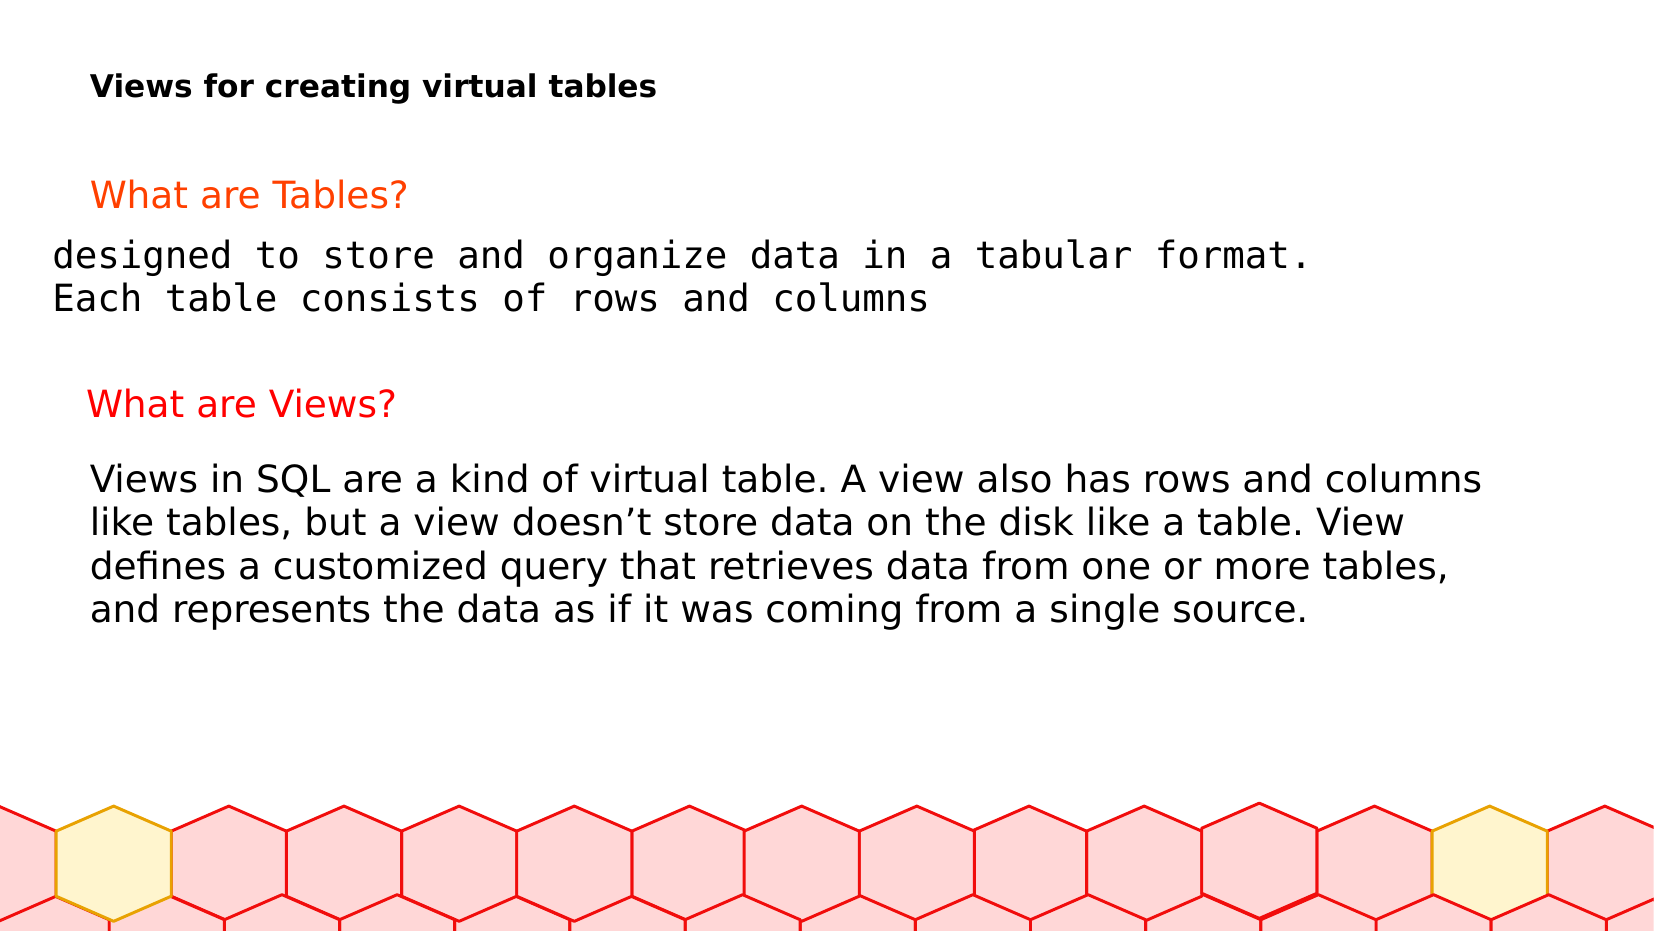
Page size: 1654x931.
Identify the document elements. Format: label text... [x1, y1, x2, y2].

text_box Views in SQL are a kind of virtual table. A view also has rows and columns like tables, but a view doesn’t store data on the disk like a table. View defines a customized query that retrieves data from one or more tables, and represents the data as if it was coming from a single source. [75, 450, 1538, 639]
text_box What are Views? [71, 413, 413, 434]
text_box designed to store and organize data in a tabular format. Each table consists of rows and columns [37, 226, 1388, 413]
text_box What are Tables? [75, 166, 1463, 226]
text_box Views for creating virtual tables [75, 61, 673, 113]
